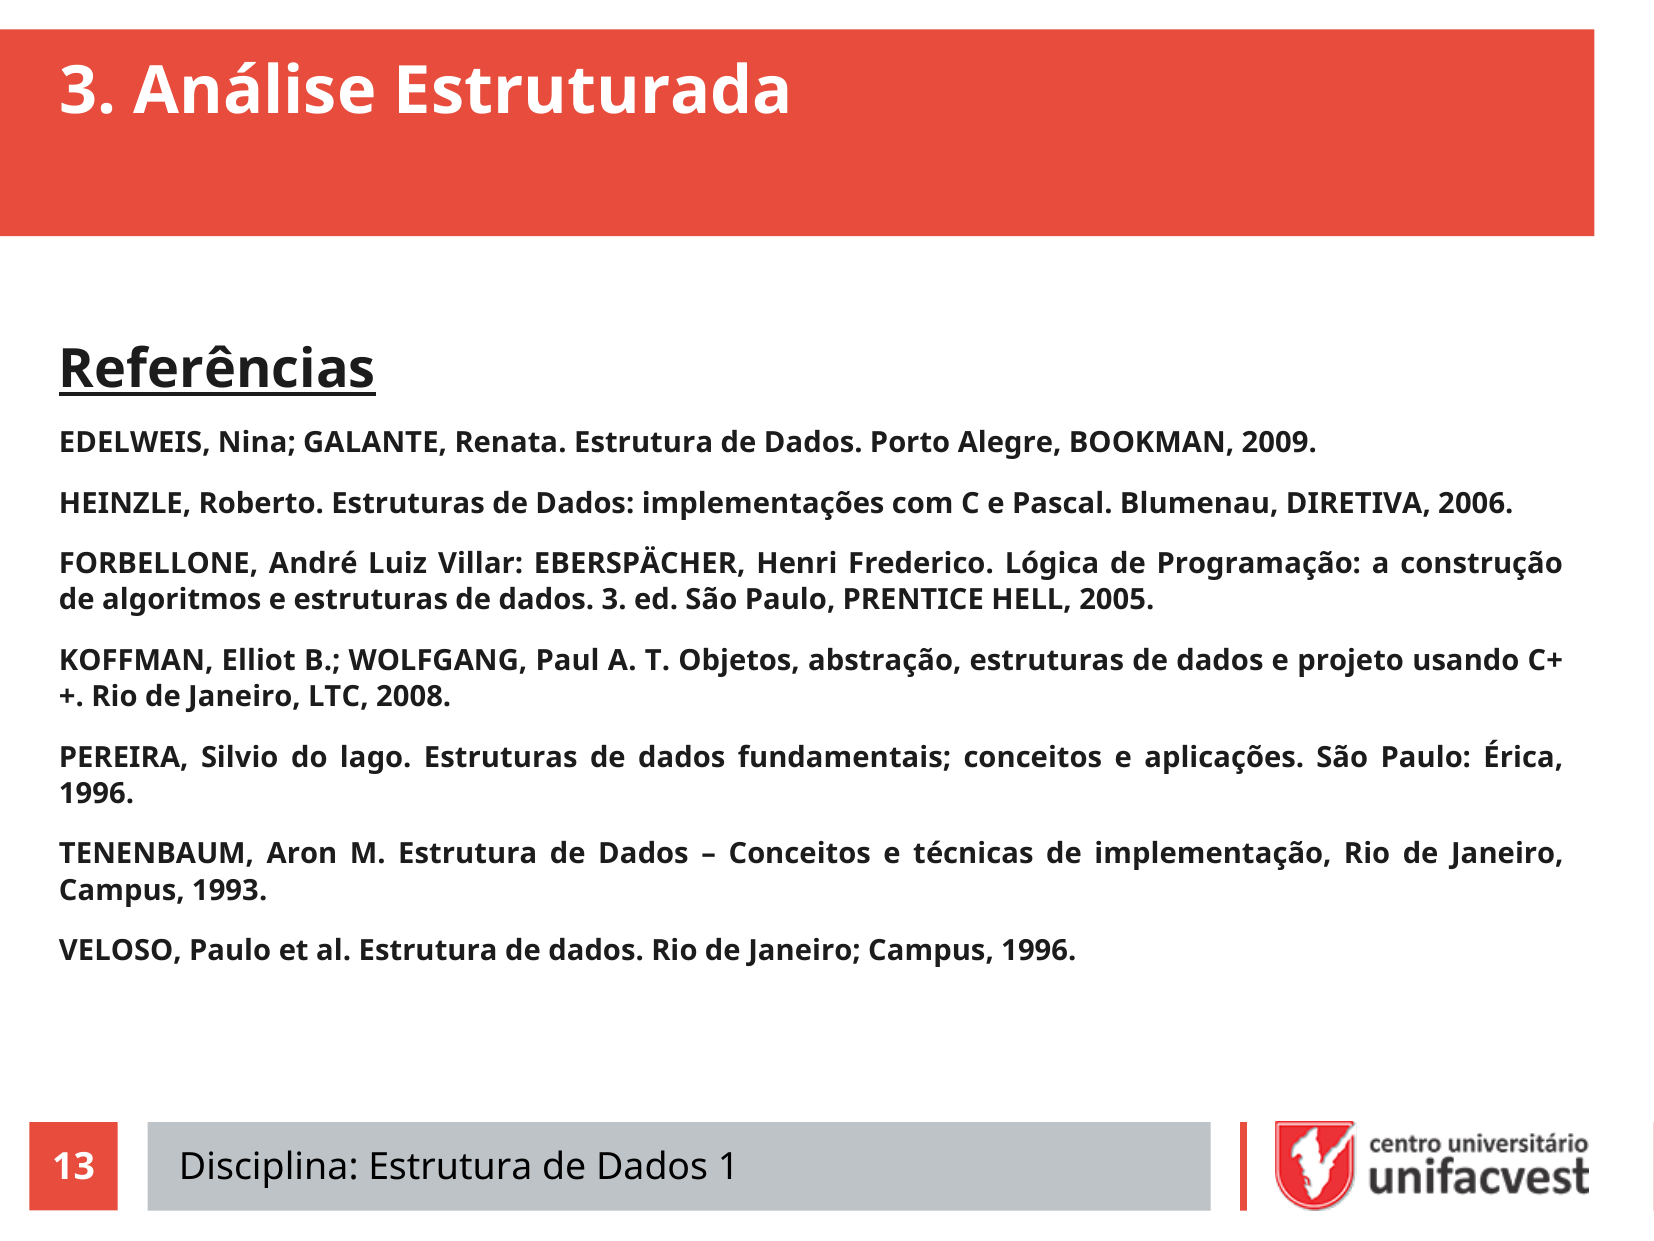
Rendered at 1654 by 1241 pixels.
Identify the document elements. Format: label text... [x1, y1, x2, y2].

text_box Disciplina: Estrutura de Dados 1 [164, 1132, 1214, 1196]
list Referências EDELWEIS, Nina; GALANTE, Renata. Estrutura de Dados. Porto Alegre, BOOKMAN, 2009. HEINZLE, Roberto. Estruturas de Dados: implementações com C e Pascal. Blumenau, DIRETIVA, 2006. FORBELLONE, André Luiz Villar: EBERSPÄCHER, Henri Frederico. Lógica de Programação: a construção de algoritmos e estruturas de dados. 3. ed. São Paulo, PRENTICE HELL, 2005. KOFFMAN, Elliot B.; WOLFGANG, Paul A. T. Objetos, abstração, estruturas de dados e projeto usando C++. Rio de Janeiro, LTC, 2008. PEREIRA, Silvio do lago. Estruturas de dados fundamentais; conceitos e aplicações. São Paulo: Érica, 1996. TENENBAUM, Aron M. Estrutura de Dados – Conceitos e técnicas de implementação, Rio de Janeiro, Campus, 1993. VELOSO, Paulo et al. Estrutura de dados. Rio de Janeiro; Campus, 1996. [59, 330, 1566, 1099]
text_box [1248, 1120, 1654, 1212]
picture [1275, 1121, 1589, 1211]
title 3. Análise Estruturada [59, 59, 1595, 207]
